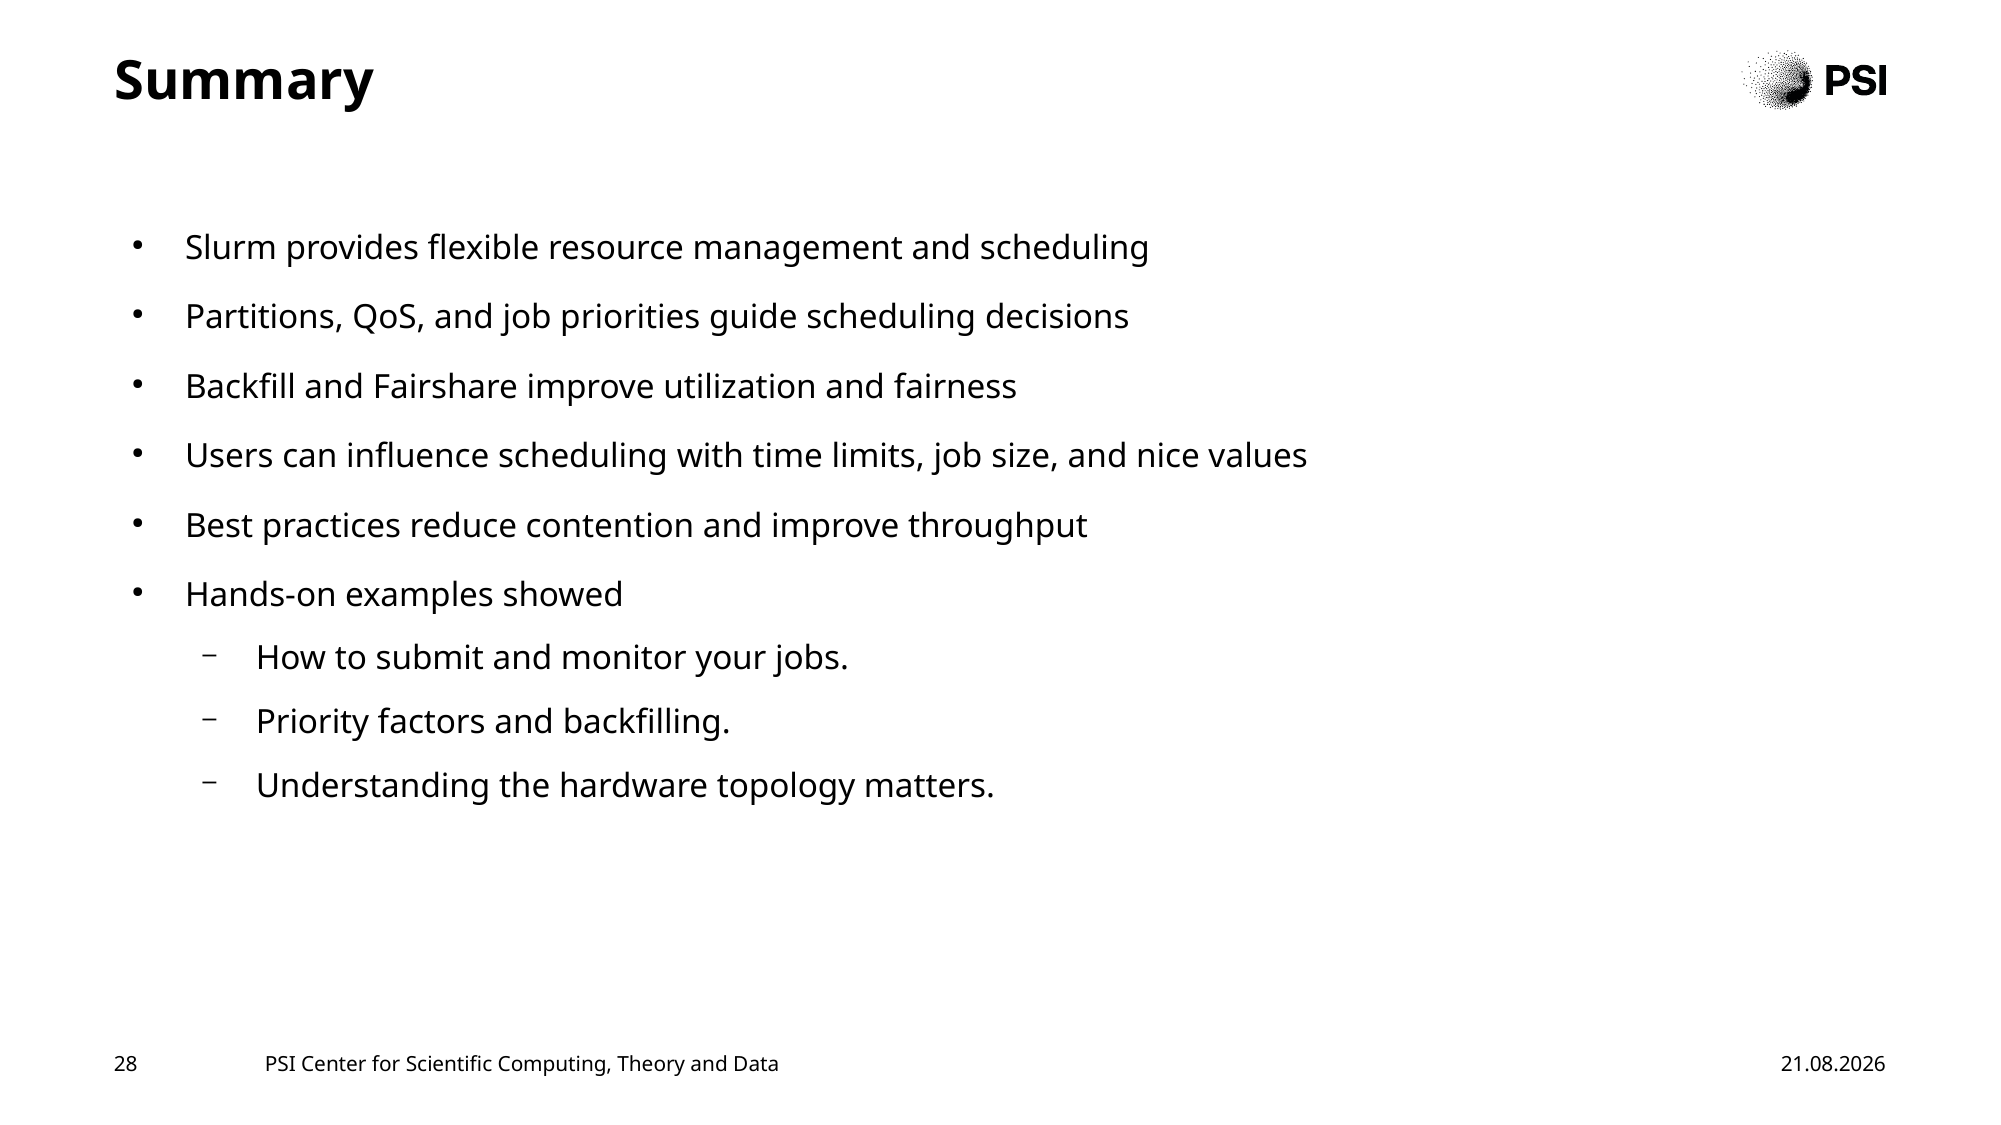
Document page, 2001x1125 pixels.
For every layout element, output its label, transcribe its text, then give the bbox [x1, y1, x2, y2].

list Slurm provides flexible resource management and scheduling Partitions, QoS, and job priorities guide scheduling decisions Backfill and Fairshare improve utilization and fairness Users can influence scheduling with time limits, job size, and nice values Best practices reduce contention and improve throughput Hands-on examples showed How to submit and monitor your jobs. Priority factors and backfilling. Understanding the hardware topology matters. [114, 225, 1351, 1046]
title Summary [114, 45, 1585, 179]
